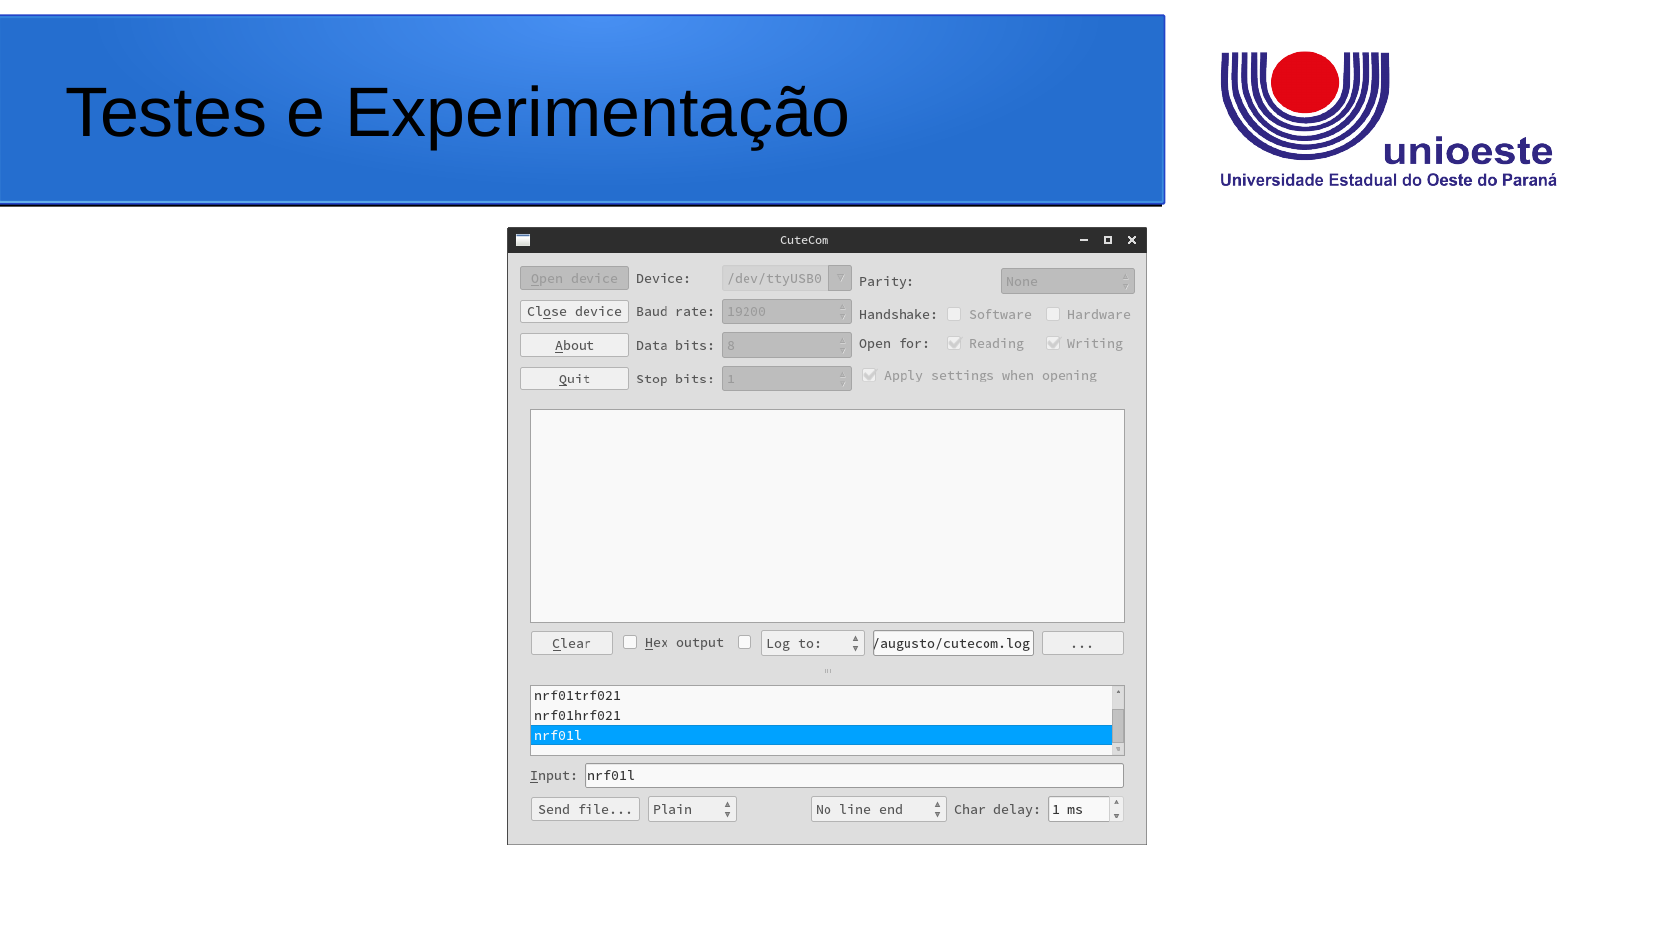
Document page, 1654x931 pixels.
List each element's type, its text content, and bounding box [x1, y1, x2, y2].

picture [1169, 19, 1601, 201]
title Testes e Experimentação [64, 42, 1117, 183]
picture [507, 227, 1147, 845]
